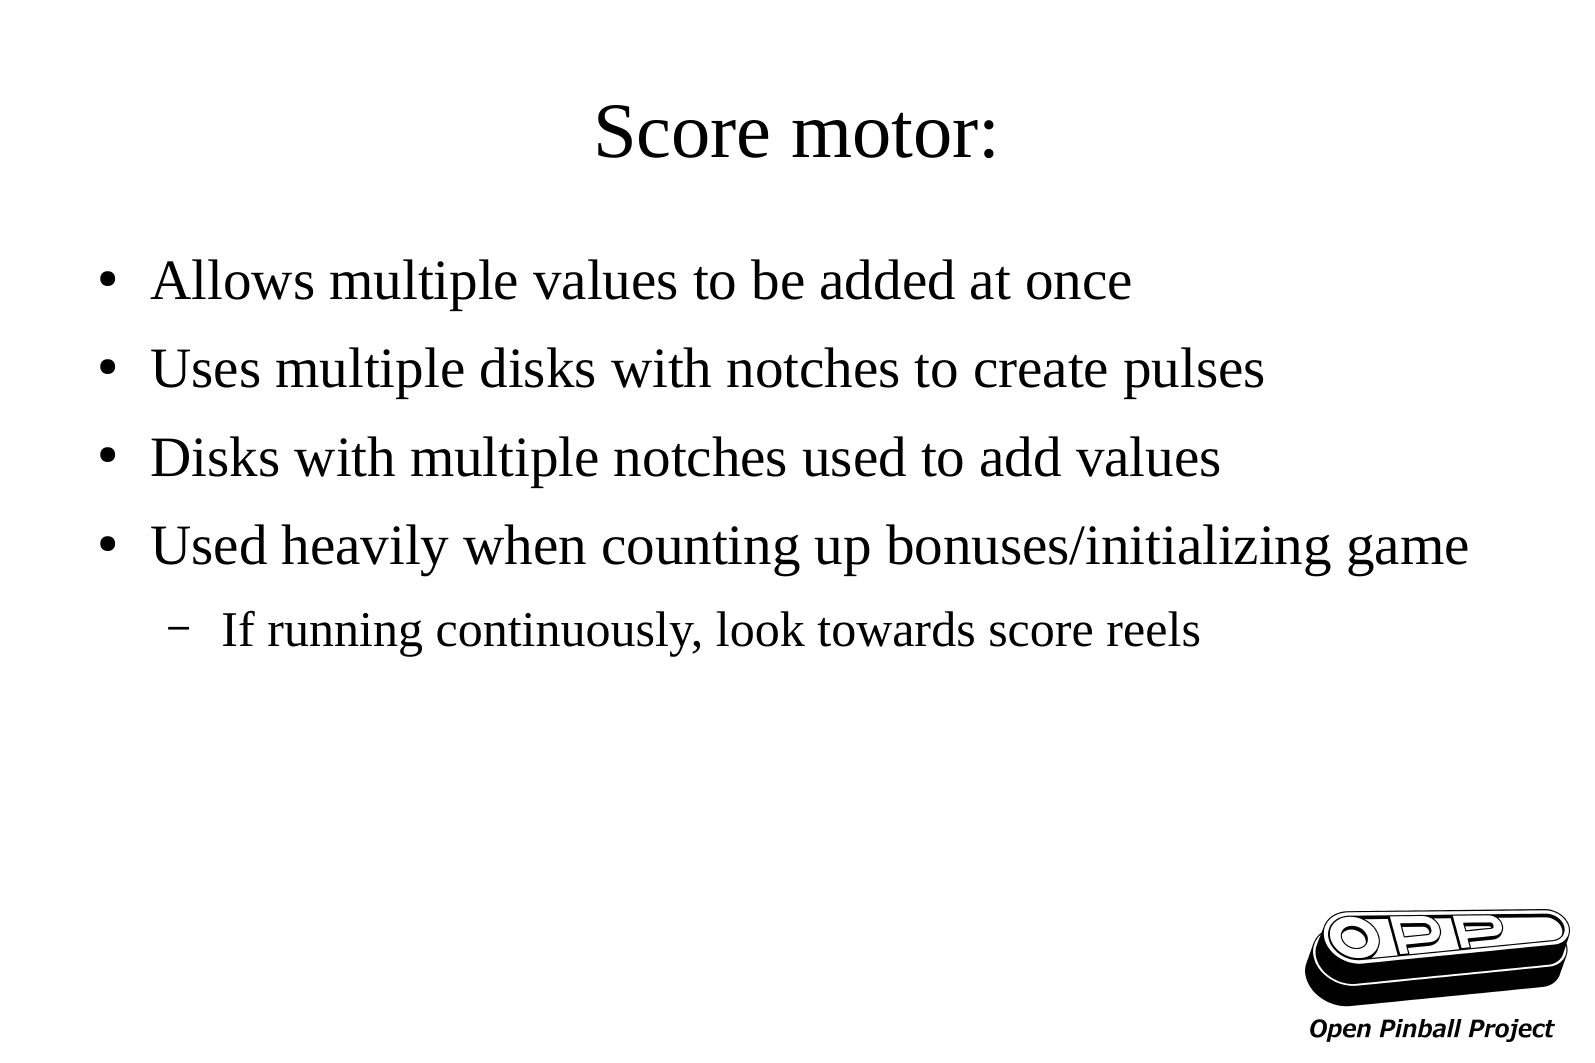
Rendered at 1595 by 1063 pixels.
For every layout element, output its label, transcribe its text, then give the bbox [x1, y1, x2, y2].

list Allows multiple values to be added at once Uses multiple disks with notches to create pulses Disks with multiple notches used to add values Used heavily when counting up bonuses/initializing game If running continuously, look towards score reels [79, 248, 1515, 951]
picture [1305, 909, 1570, 1042]
title Score motor: [79, 42, 1515, 220]
